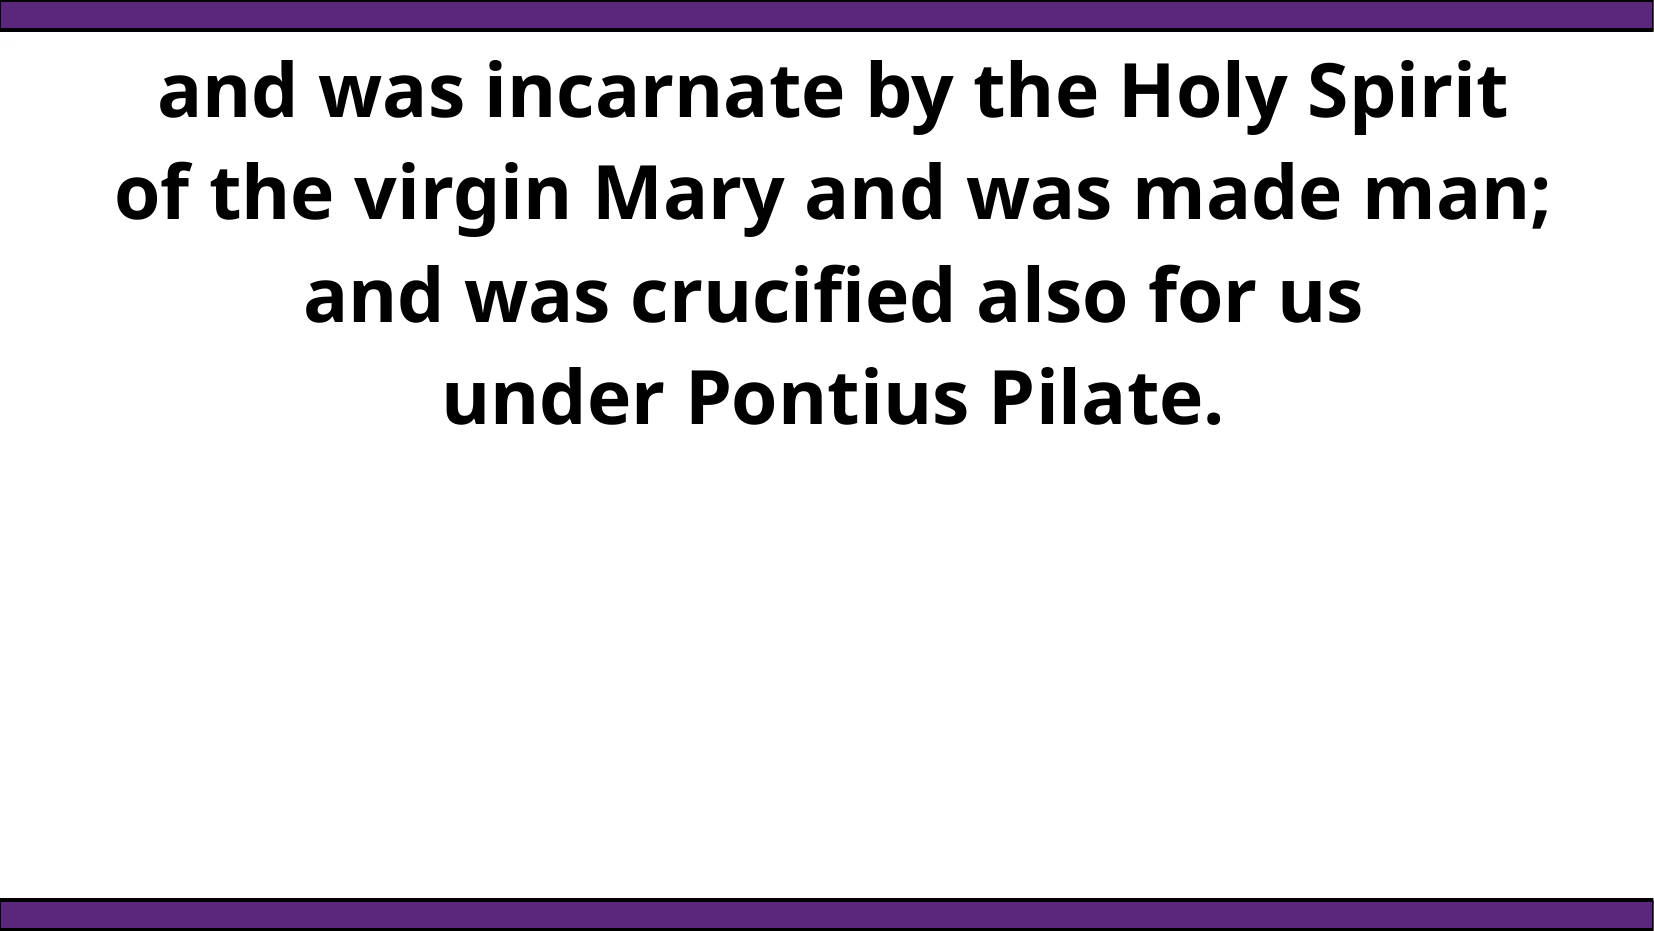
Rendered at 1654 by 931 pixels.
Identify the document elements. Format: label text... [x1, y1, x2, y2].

text_box and was incarnate by the Holy Spirit of the virgin Mary and was made man; and was crucified also for us under Pontius Pilate. [76, 30, 1592, 445]
text_box [0, 900, 1654, 931]
text_box [0, 0, 1654, 31]
picture [0, 31, 1654, 900]
